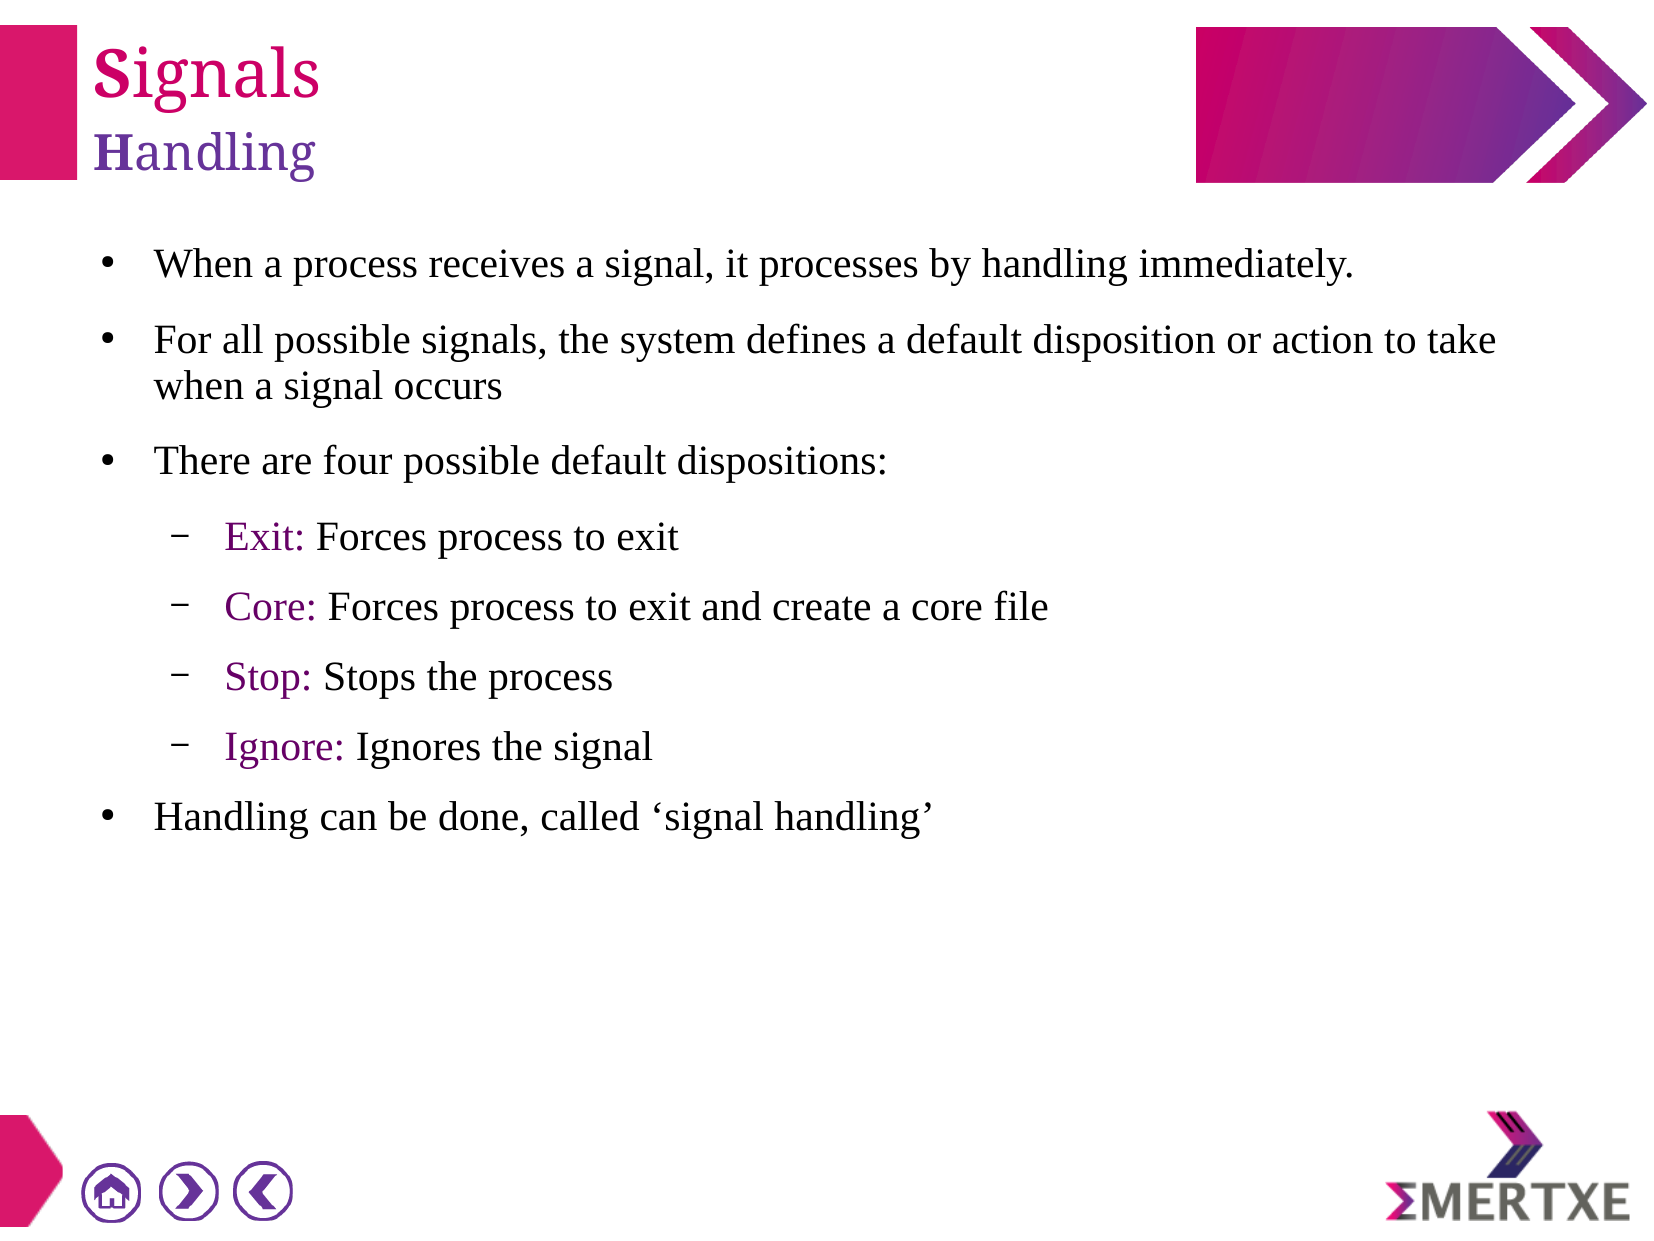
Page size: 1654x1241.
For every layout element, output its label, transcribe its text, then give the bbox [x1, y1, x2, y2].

picture [1571, 27, 1647, 183]
picture [233, 1161, 293, 1221]
picture [81, 1163, 141, 1223]
picture [159, 1161, 219, 1221]
list When a process receives a signal, it processes by handling immediately. For all possible signals, the system defines a default disposition or action to take when a signal occurs There are four possible default dispositions: Exit: Forces process to exit Core: Forces process to exit and create a core file Stop: Stops the process Ignore: Ignores the signal Handling can be done, called ‘signal handling’ [82, 240, 1571, 1094]
picture [1385, 1107, 1631, 1221]
title Signals Handling [93, 2, 1571, 210]
